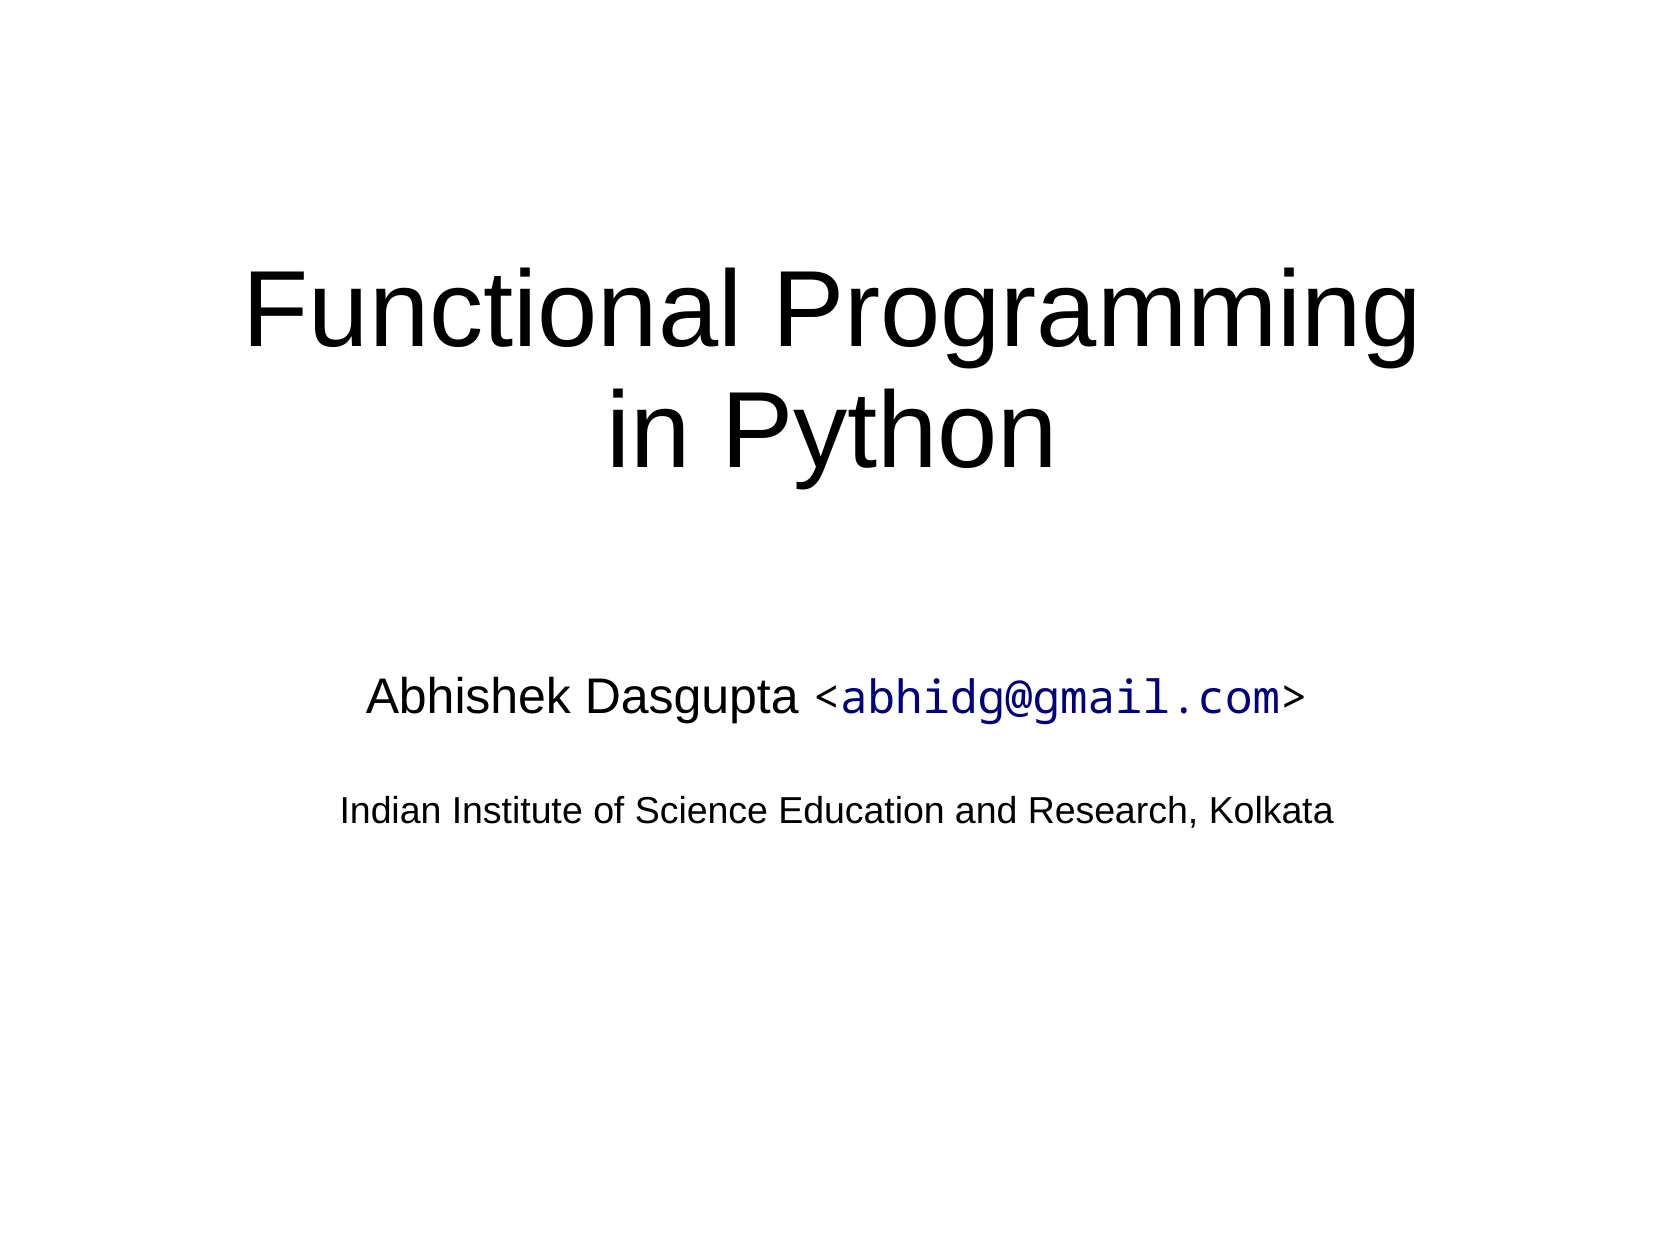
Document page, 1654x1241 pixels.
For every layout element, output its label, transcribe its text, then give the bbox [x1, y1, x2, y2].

title Functional Programming in Python [88, 248, 1577, 491]
text_box Abhishek Dasgupta <abhidg@gmail.com> Indian Institute of Science Education and Research, Kolkata [324, 657, 1349, 824]
